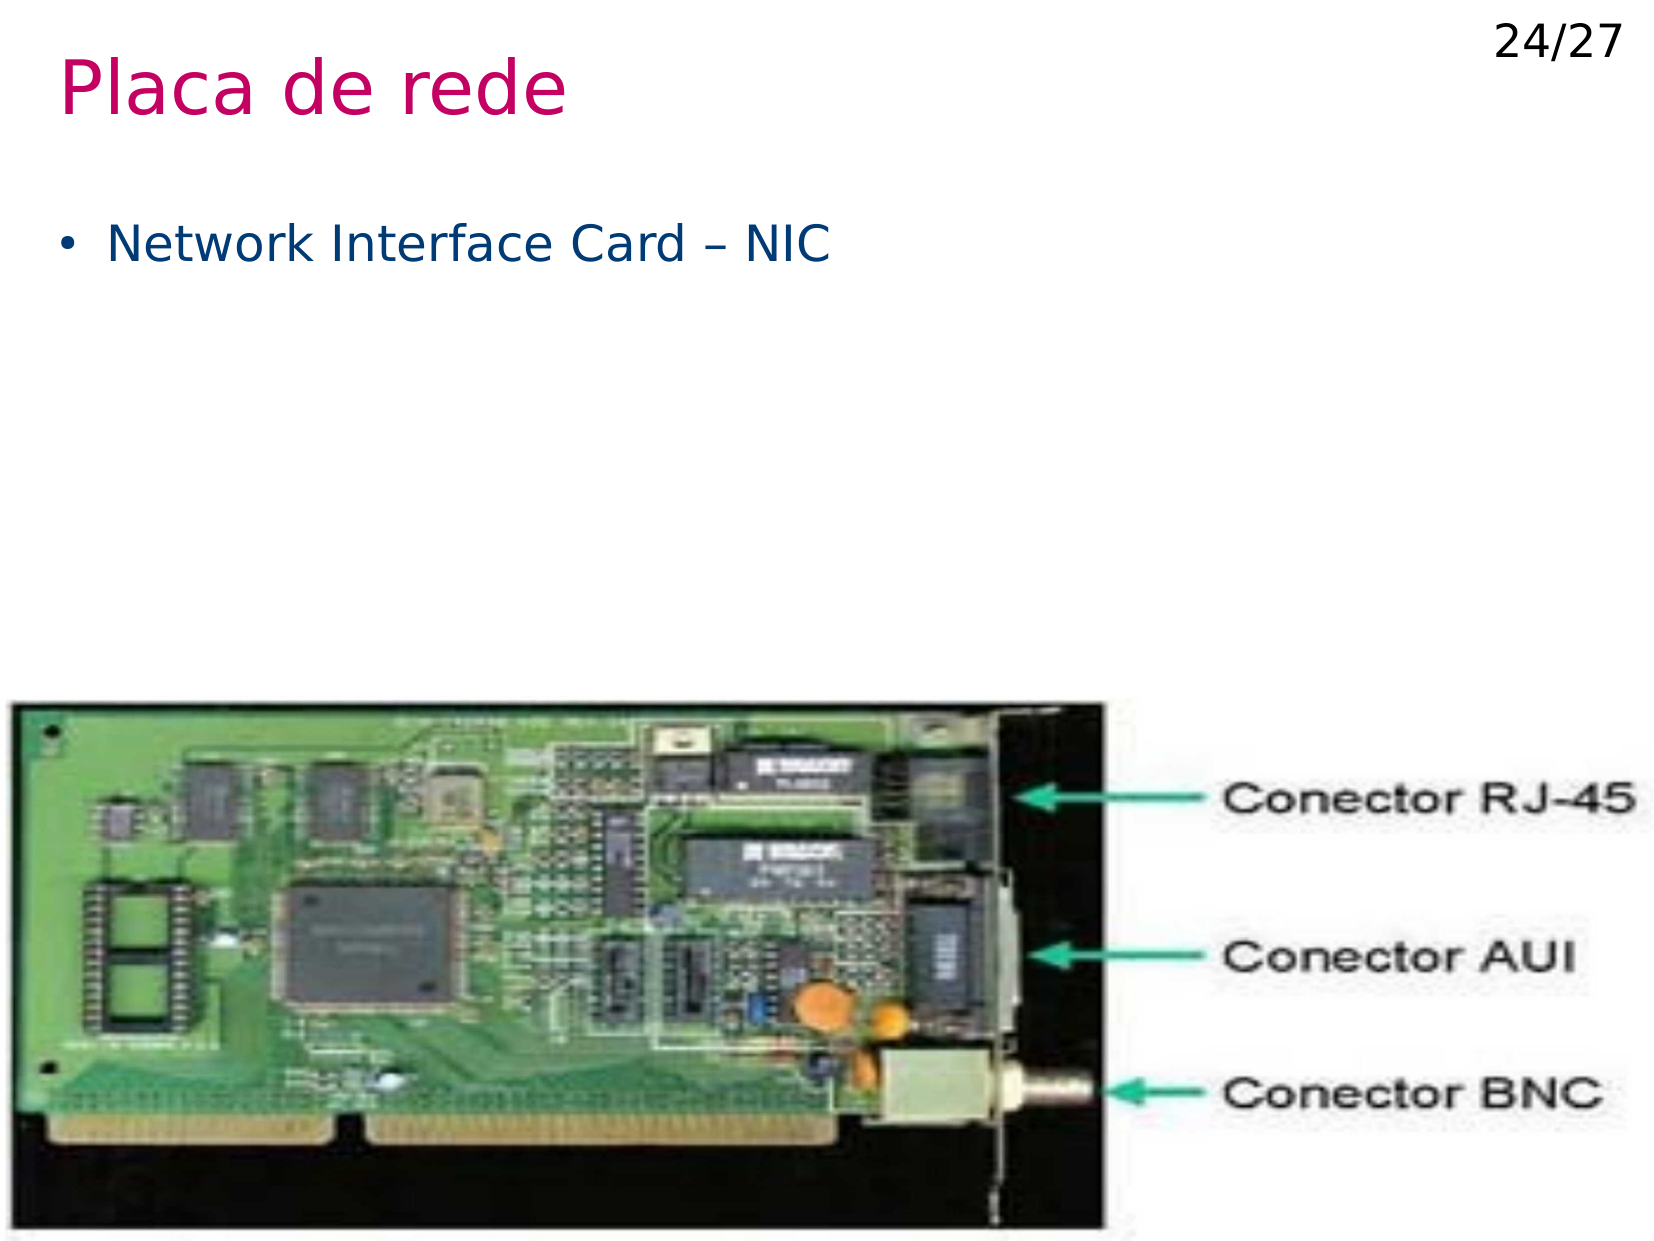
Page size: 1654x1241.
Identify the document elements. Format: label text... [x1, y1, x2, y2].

list Network Interface Card – NIC [59, 206, 1625, 696]
picture [0, 696, 1654, 1241]
title Placa de rede [59, 29, 1625, 148]
